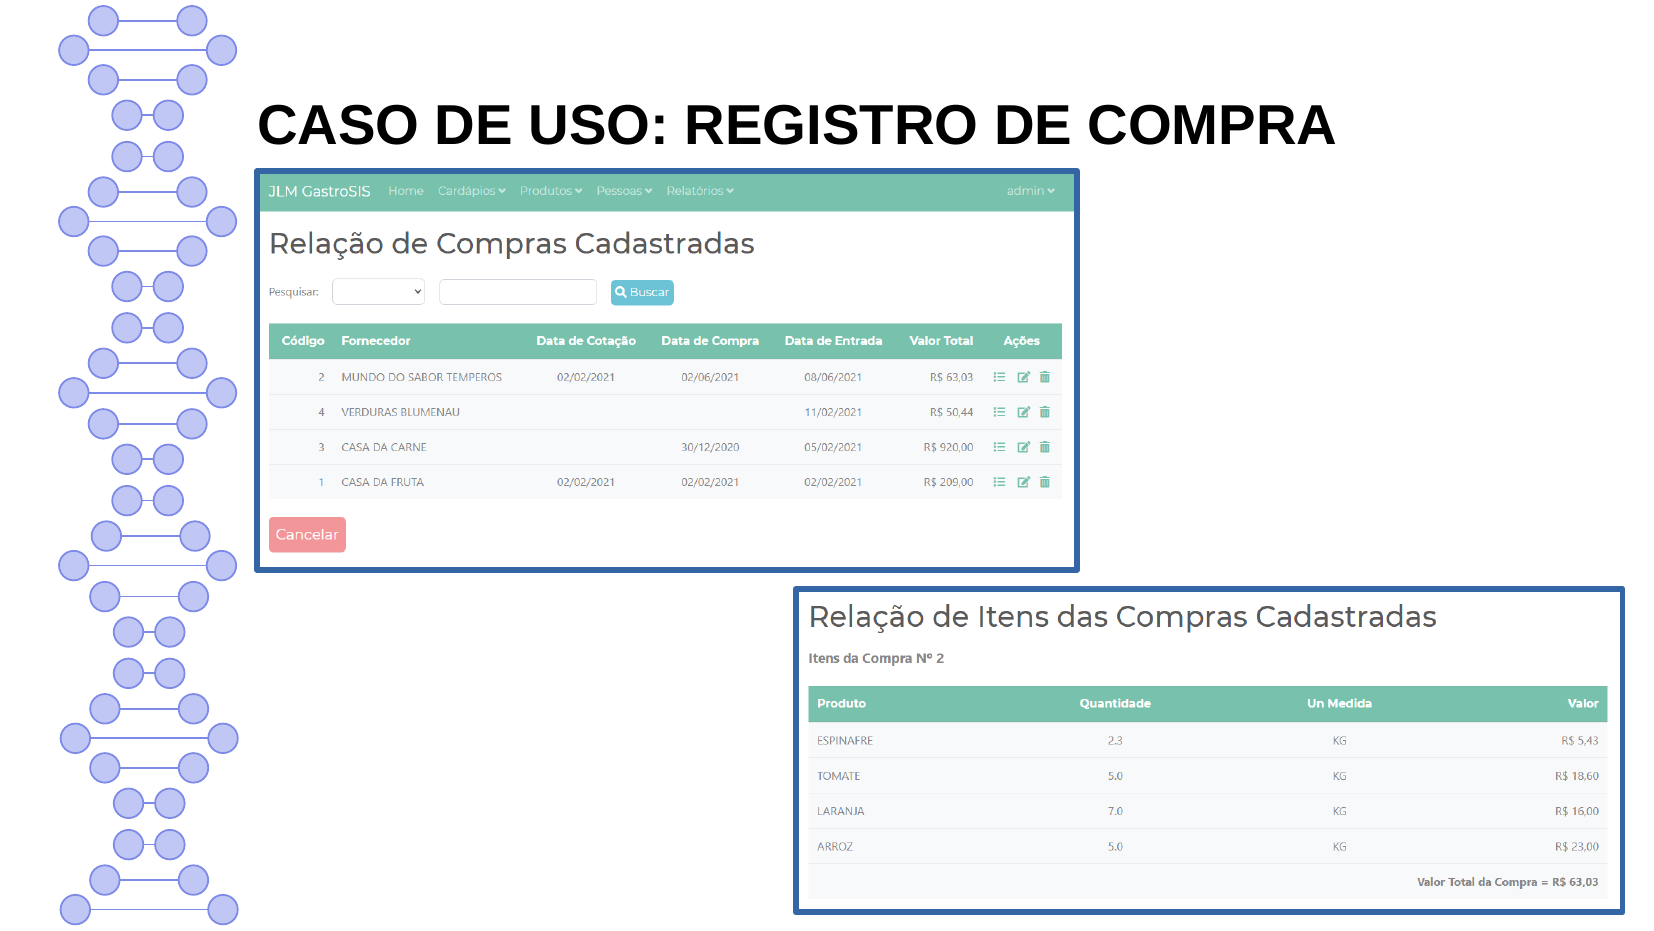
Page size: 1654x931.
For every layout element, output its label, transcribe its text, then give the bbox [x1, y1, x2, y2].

picture [259, 174, 1075, 567]
title Caso de Uso: registro de compra [88, 73, 1506, 178]
picture [798, 591, 1620, 910]
